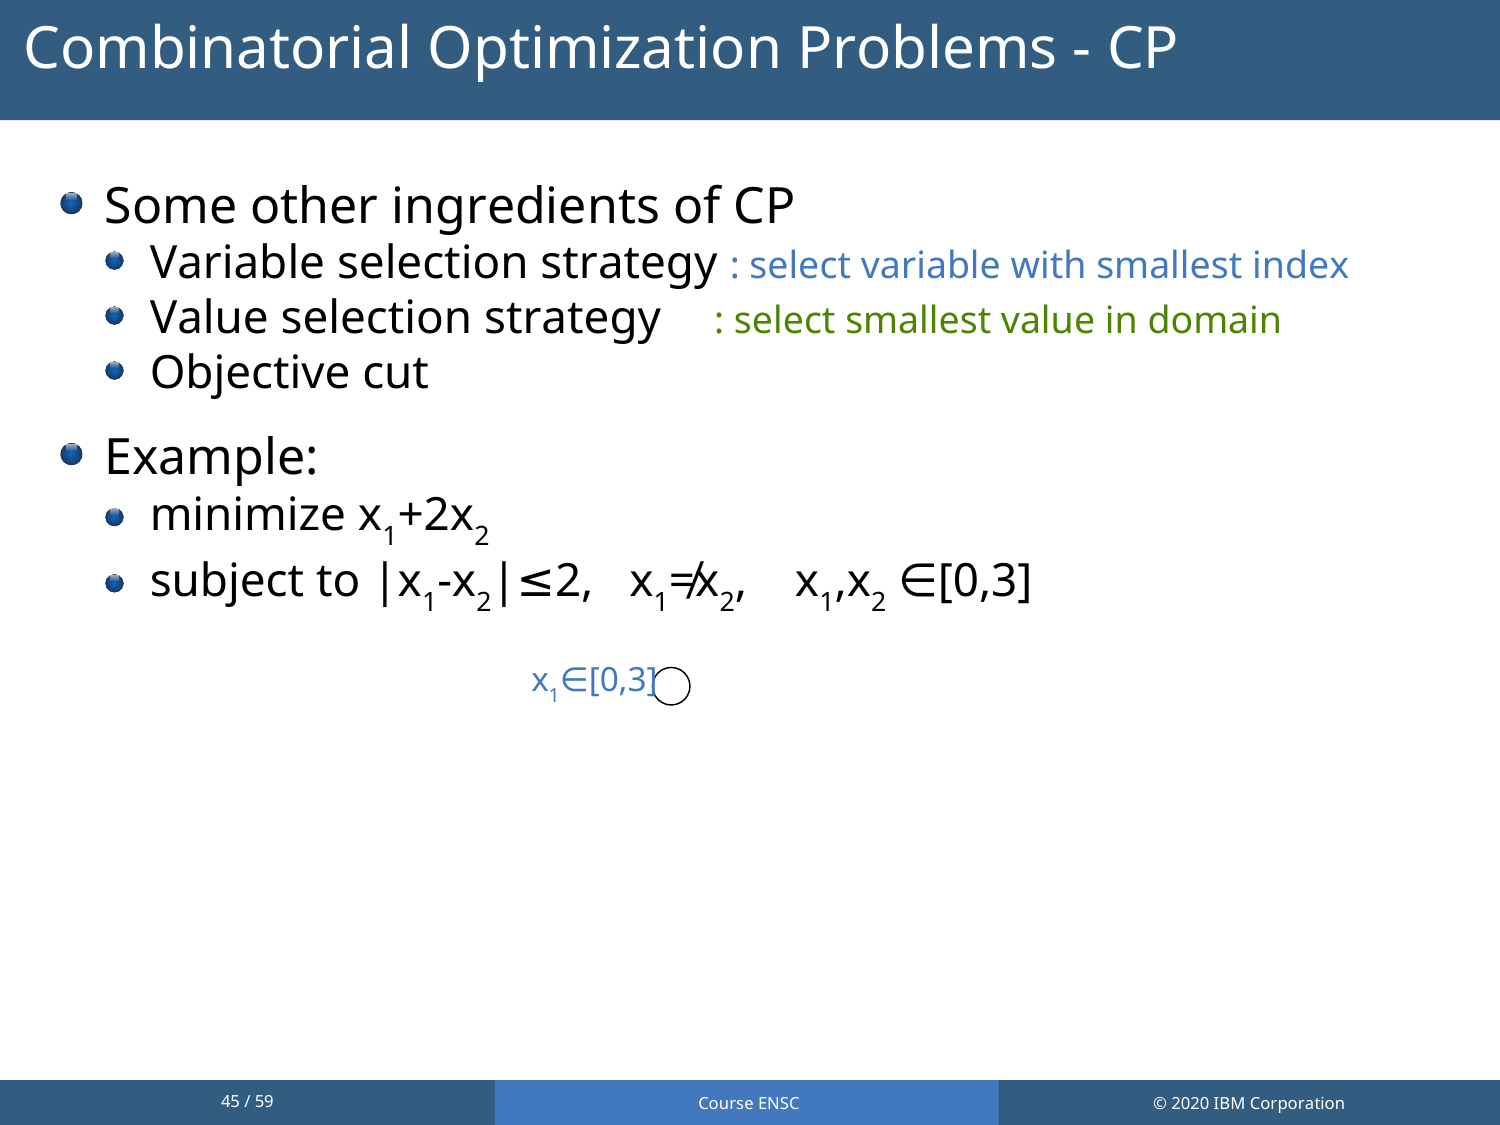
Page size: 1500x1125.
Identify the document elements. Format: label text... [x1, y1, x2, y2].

text_box x1∈[0,3] [516, 650, 712, 714]
title Combinatorial Optimization Problems - CP [0, 0, 1500, 121]
list Some other ingredients of CP Variable selection strategy : select variable with smallest index Value selection strategy : select smallest value in domain Objective cut Example: minimize x1+2x2 subject to |x1-x2|≤2, x1≠x2, x1,x2 ∈[0,3] [45, 165, 1441, 1036]
